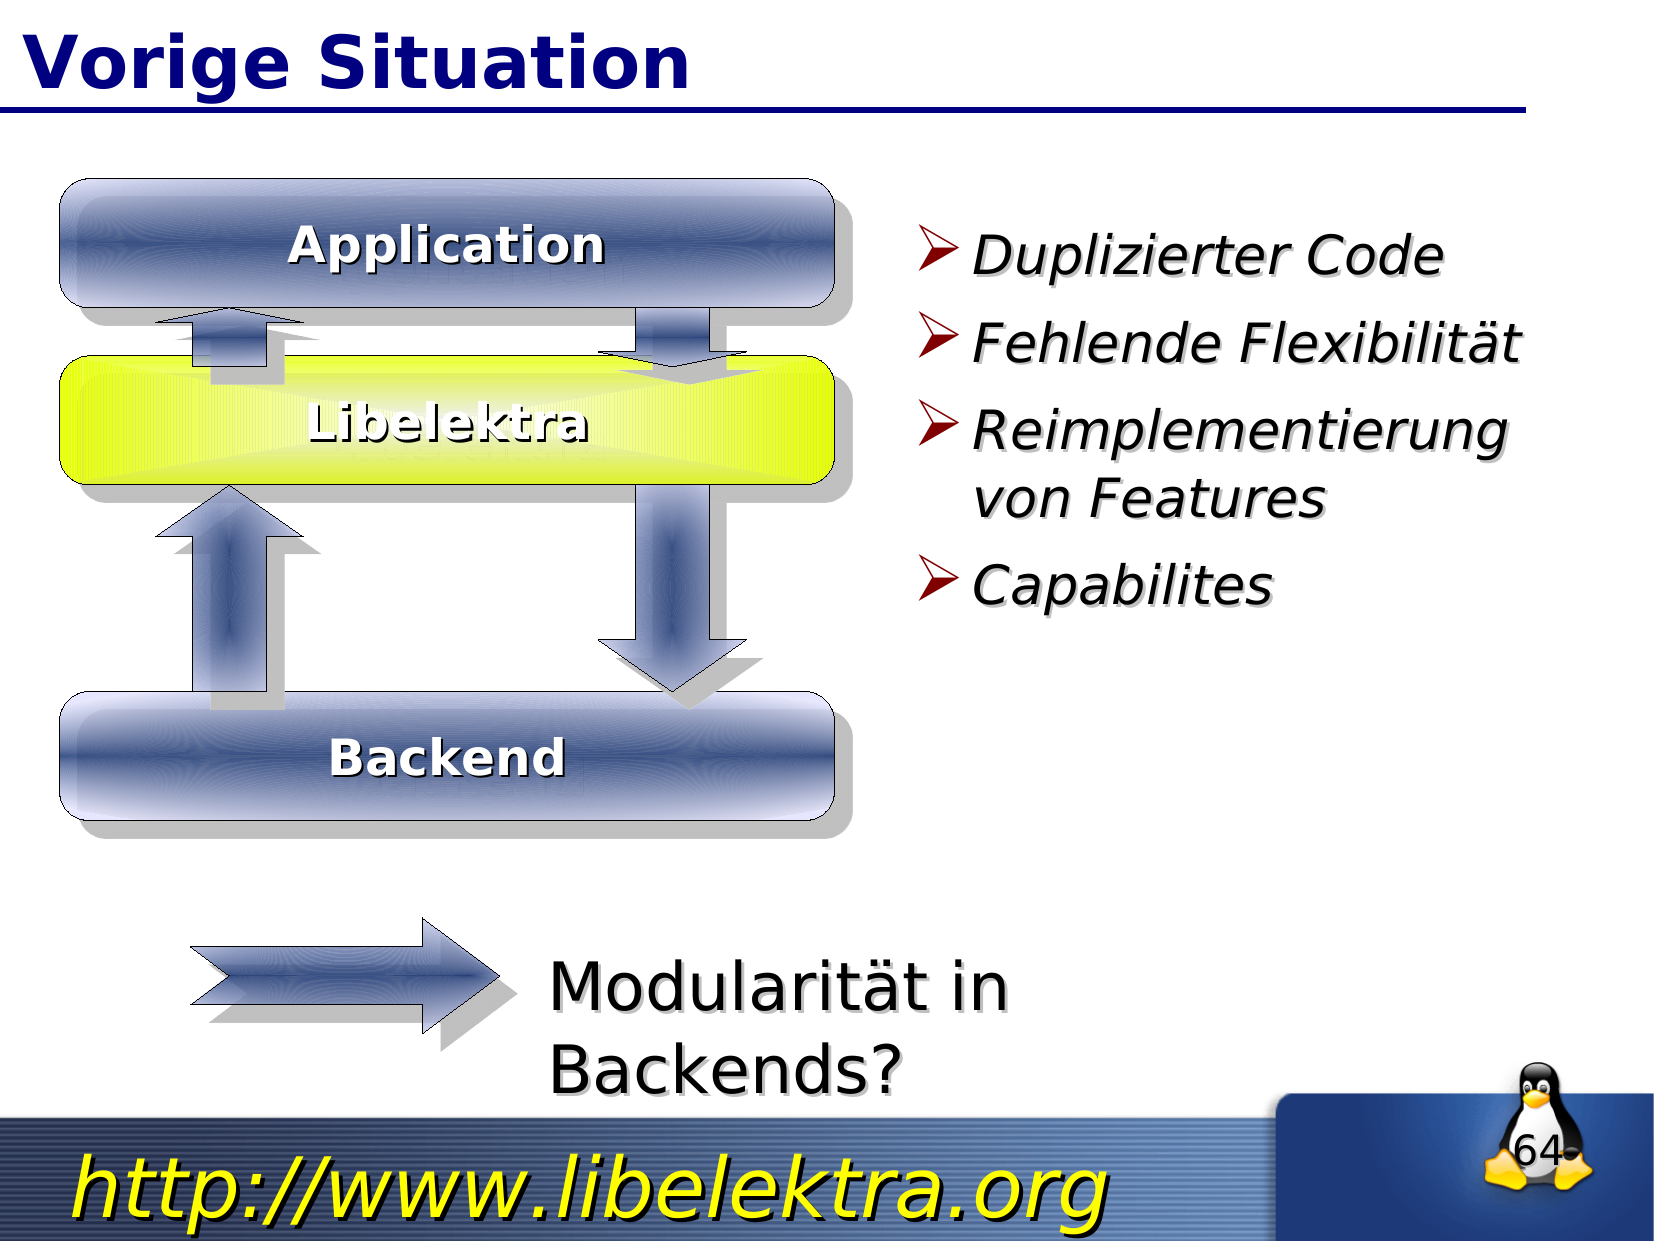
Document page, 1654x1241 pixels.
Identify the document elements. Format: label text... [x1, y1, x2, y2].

text_box [598, 307, 747, 367]
text_box <Nummer> [1312, 1122, 1565, 1178]
picture [0, 1061, 1654, 1241]
text_box [598, 484, 747, 692]
text_box [155, 307, 304, 367]
list Duplizierter Code Fehlende Flexibilität Reimplementierung von Features Capabilites [899, 212, 1595, 1009]
text_box Vorige Situation [22, 14, 1611, 111]
text_box Backend [59, 691, 835, 821]
text_box [190, 917, 500, 1034]
text_box Application [59, 178, 835, 308]
text_box Modularität in Backends? [547, 942, 1388, 1104]
text_box [155, 484, 304, 692]
text_box Libelektra [59, 355, 835, 485]
